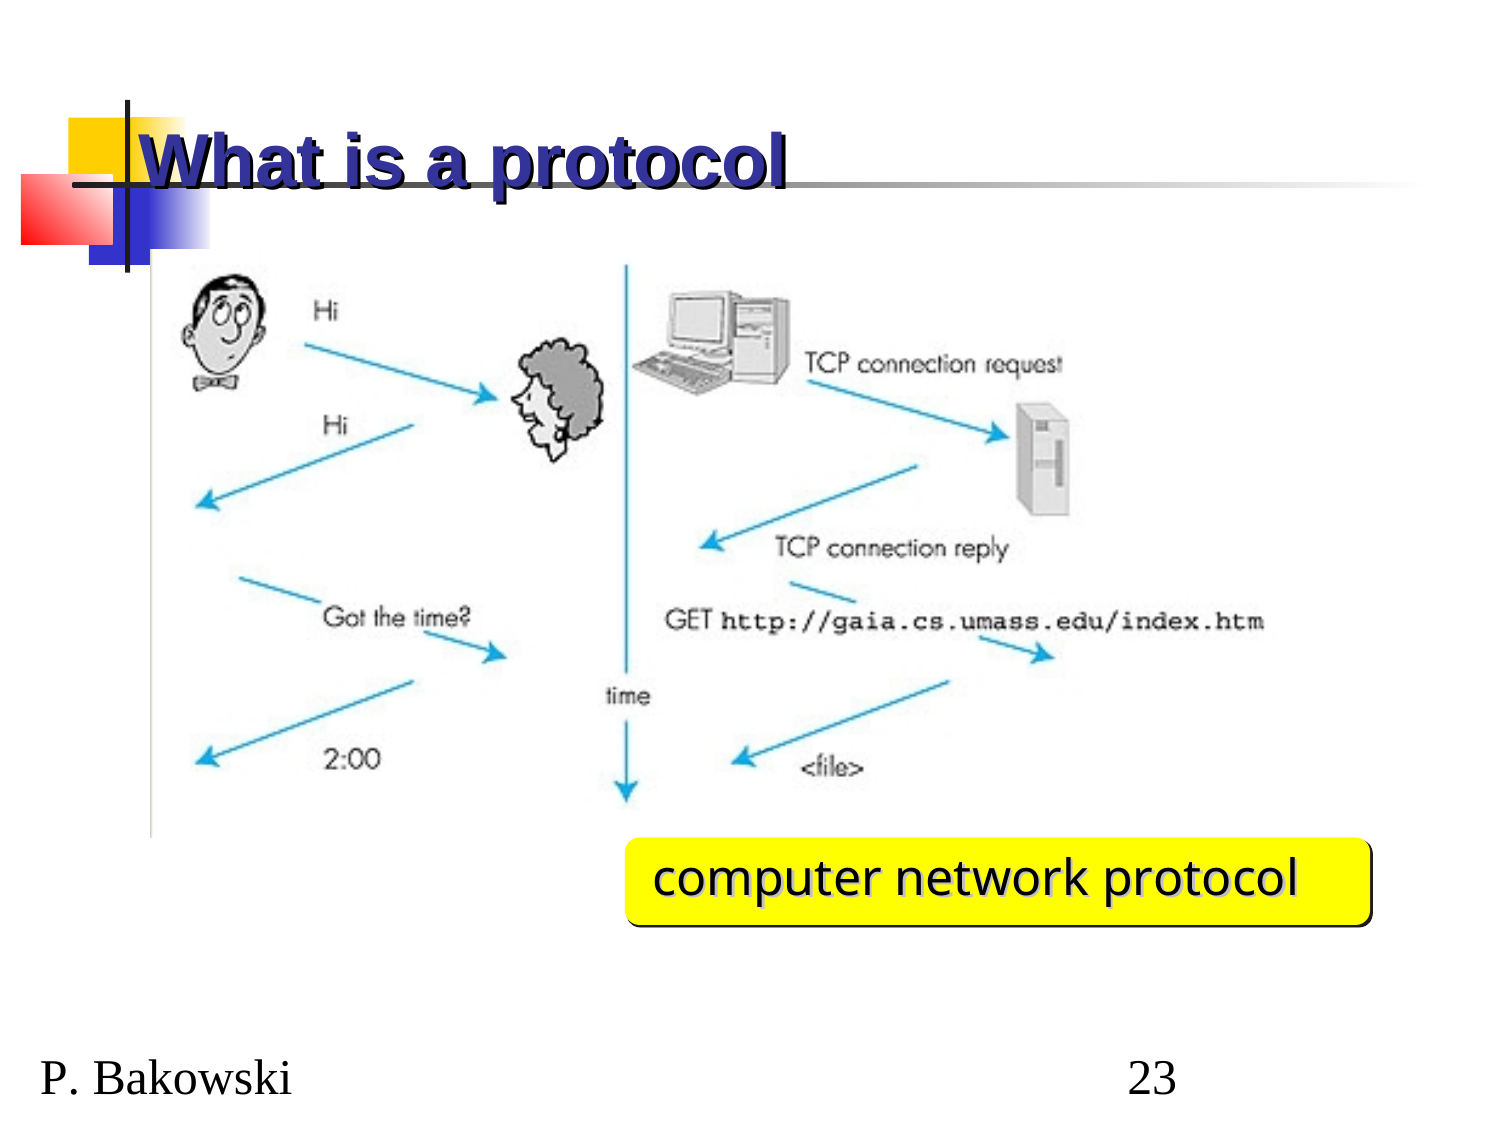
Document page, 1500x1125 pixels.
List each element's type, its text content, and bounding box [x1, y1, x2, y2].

text_box computer network protocol [637, 837, 1350, 913]
text_box [624, 837, 1371, 925]
title What is a protocol [123, 103, 1425, 291]
picture [150, 249, 1313, 838]
